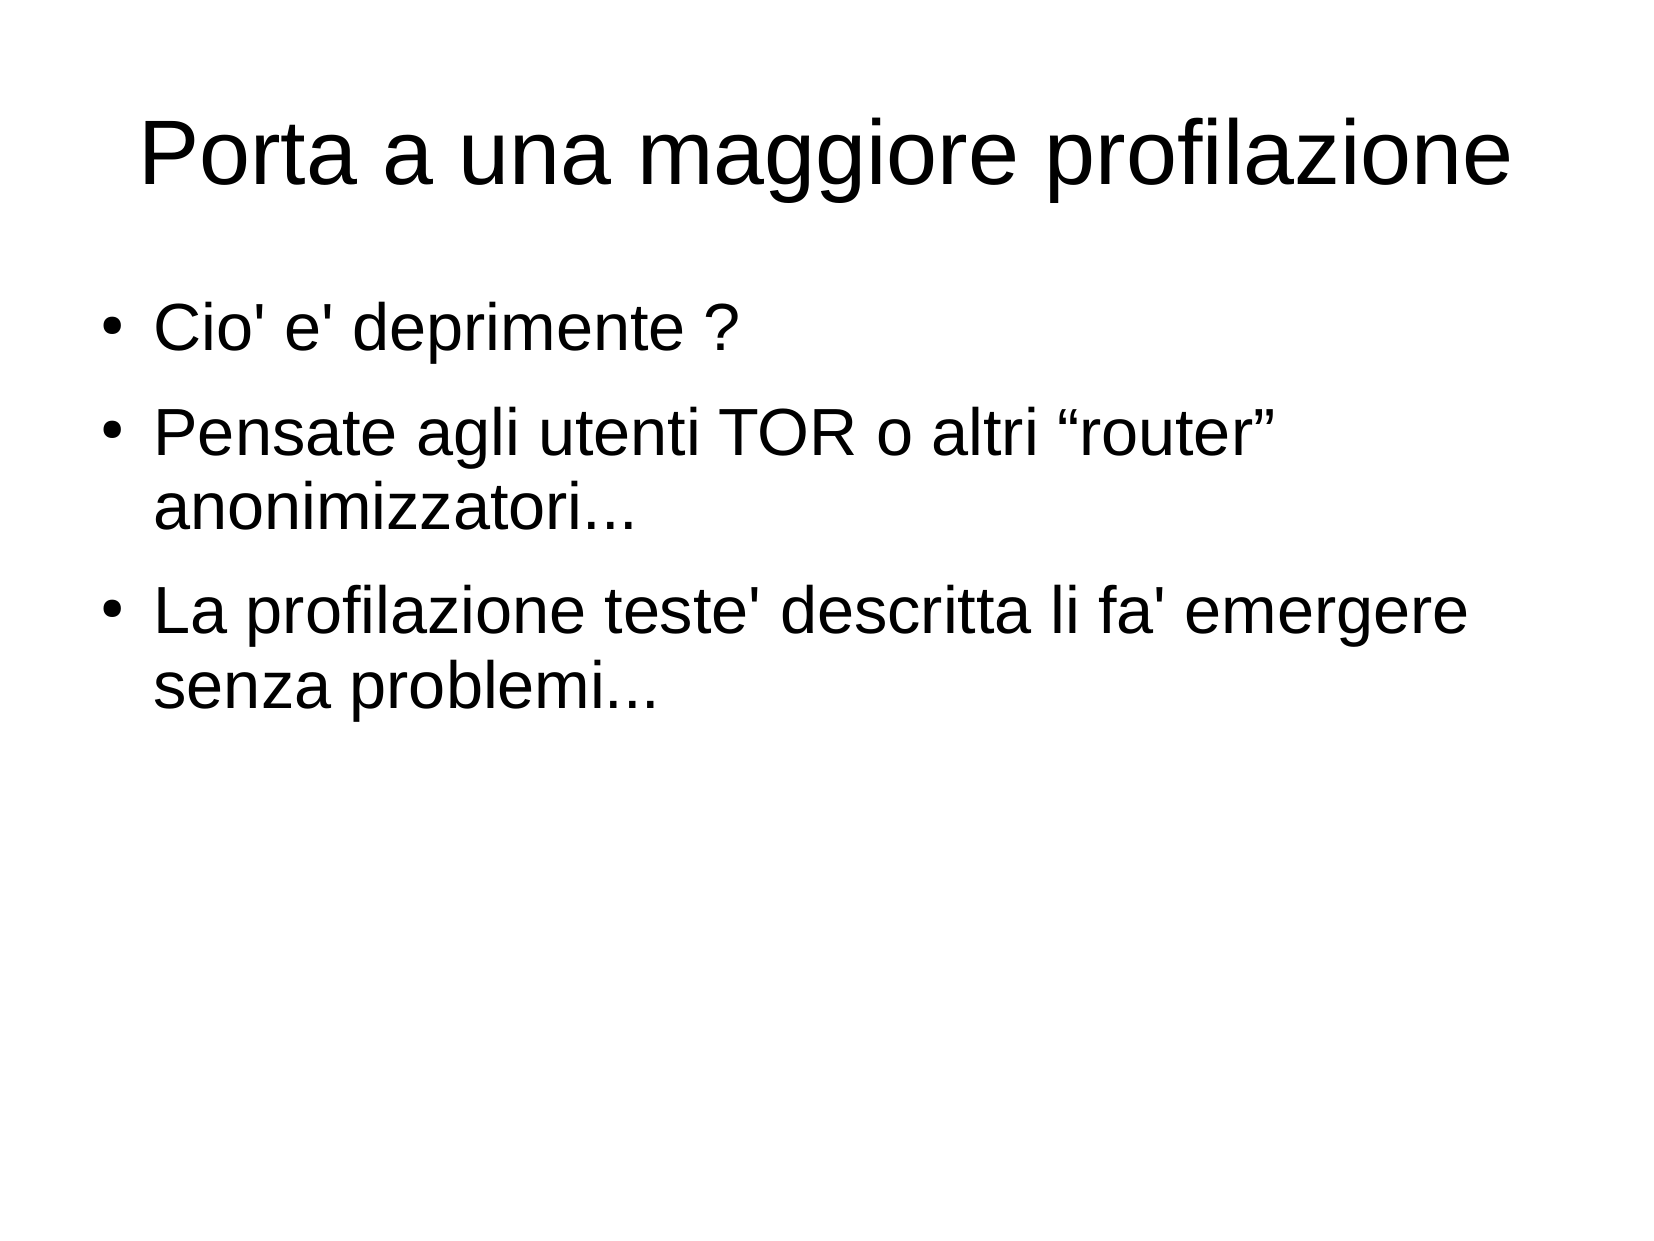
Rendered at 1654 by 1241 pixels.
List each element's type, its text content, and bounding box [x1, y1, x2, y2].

title Porta a una maggiore profilazione [82, 49, 1571, 257]
list Cio' e' deprimente ? Pensate agli utenti TOR o altri “router” anonimizzatori... La profilazione teste' descritta li fa' emergere senza problemi... [82, 290, 1571, 1010]
